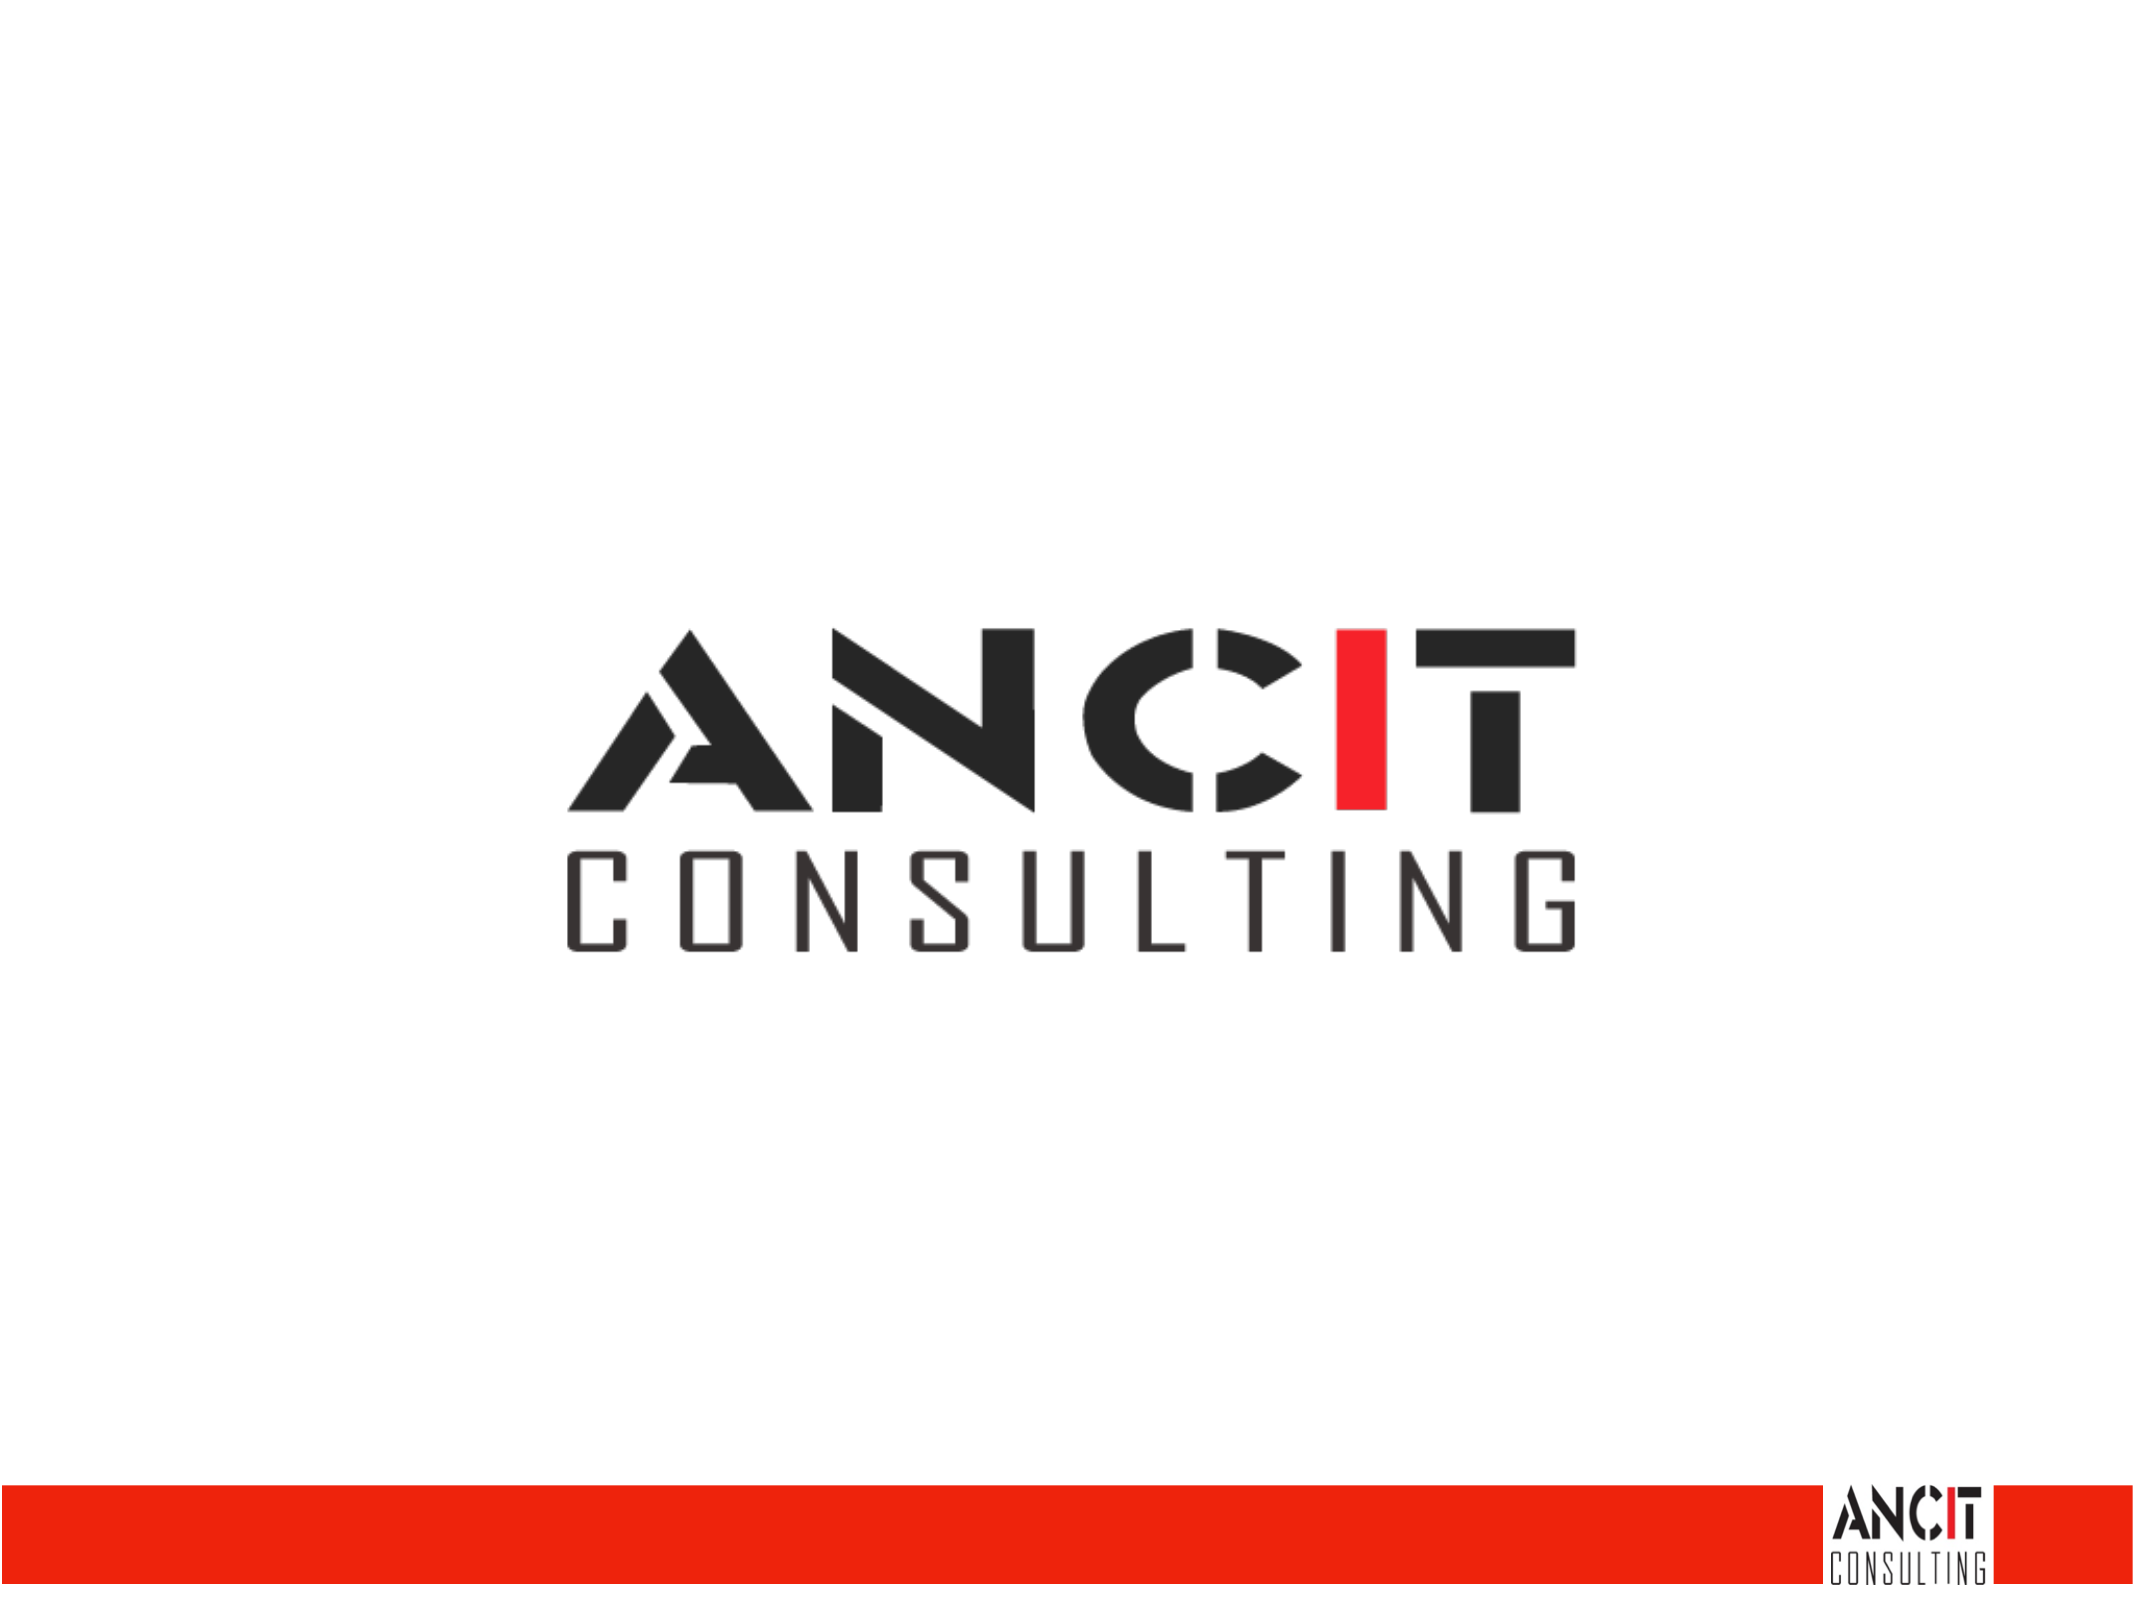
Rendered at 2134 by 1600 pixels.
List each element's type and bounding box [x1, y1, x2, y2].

picture [468, 383, 1719, 1217]
picture [1831, 1484, 1986, 1585]
text_box [1993, 1485, 2133, 1584]
text_box [2, 1485, 1823, 1584]
